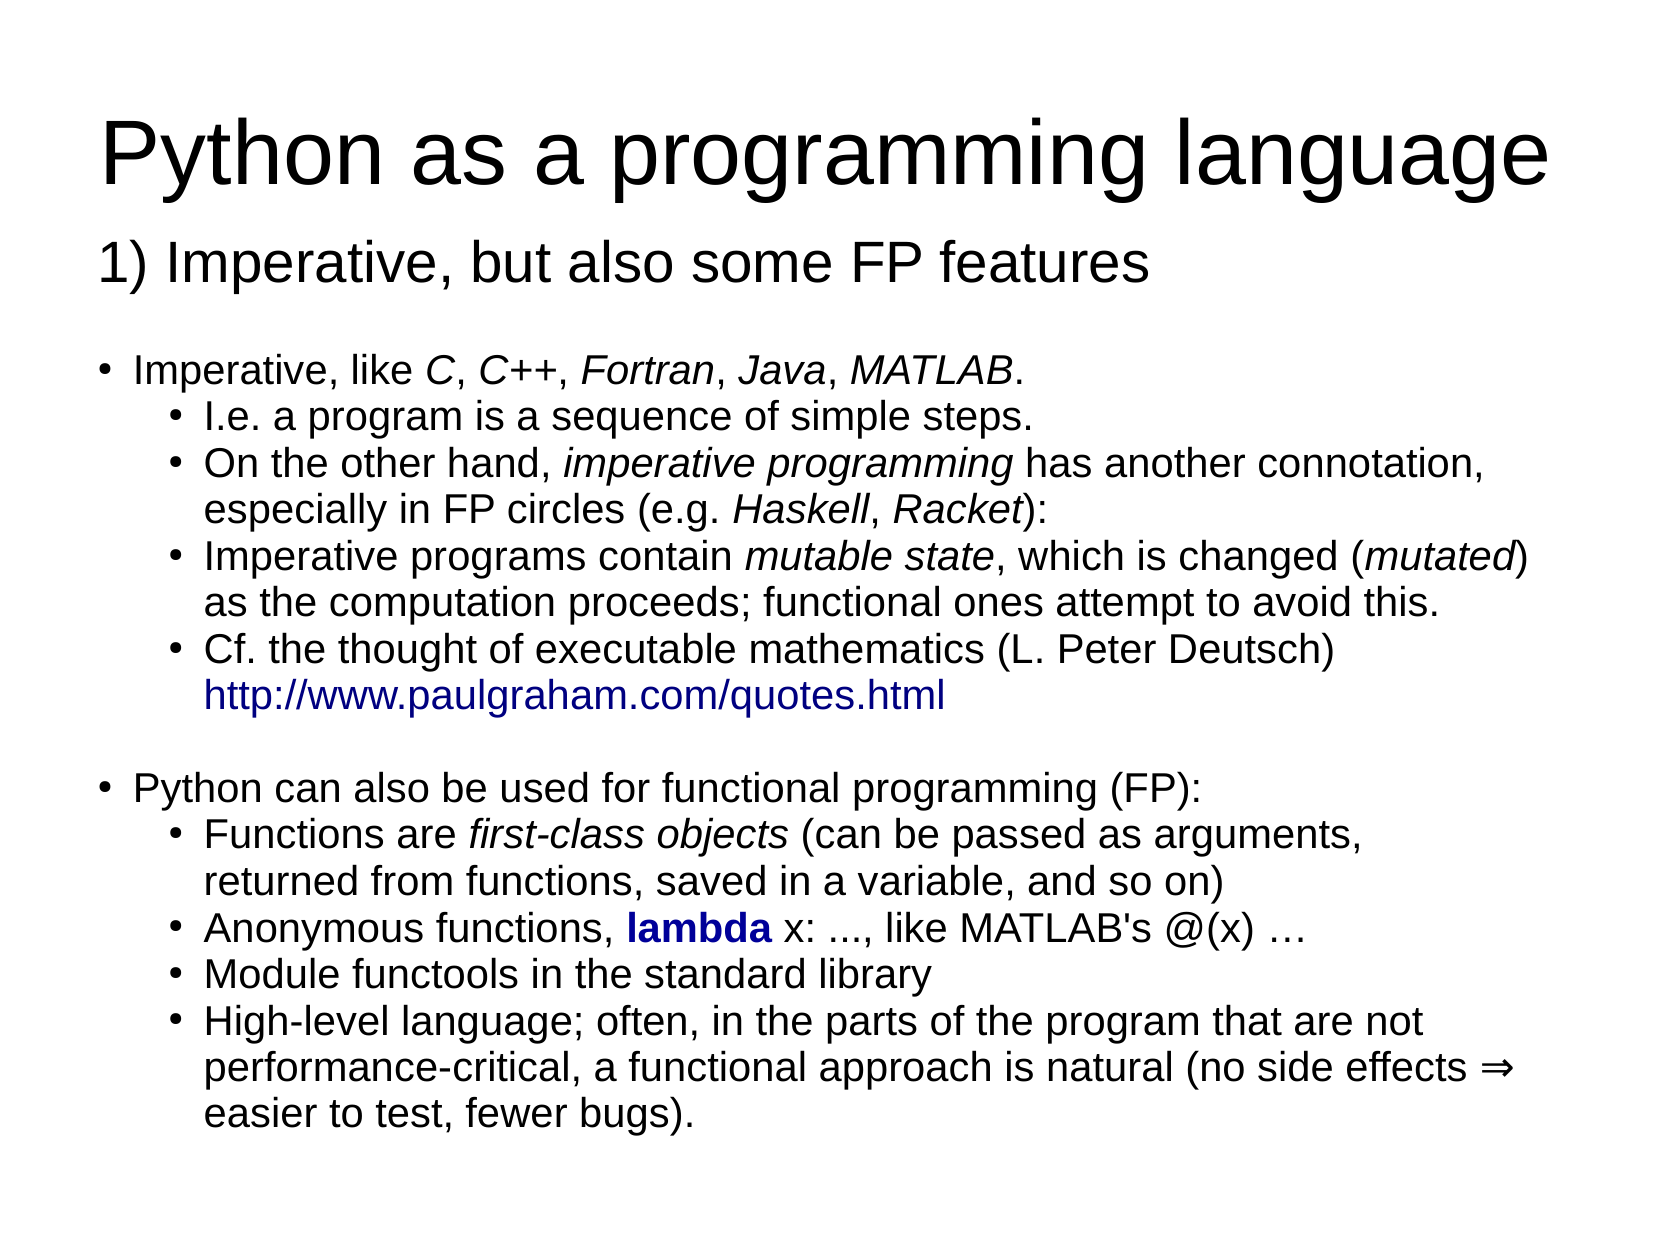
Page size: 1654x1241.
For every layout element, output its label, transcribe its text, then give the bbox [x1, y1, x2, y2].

text_box 1) Imperative, but also some FP features Imperative, like C, C++, Fortran, Java, MATLAB. I.e. a program is a sequence of simple steps. On the other hand, imperative programming has another connotation, especially in FP circles (e.g. Haskell, Racket): Imperative programs contain mutable state, which is changed (mutated) as the computation proceeds; functional ones attempt to avoid this. Cf. the thought of executable mathematics (L. Peter Deutsch) http://www.paulgraham.com/quotes.html Python can also be used for functional programming (FP): Functions are first-class objects (can be passed as arguments, returned from functions, saved in a variable, and so on) Anonymous functions, lambda x: ..., like MATLAB's @(x) … Module functools in the standard library High-level language; often, in the parts of the program that are not performance-critical, a functional approach is natural (no side effects ⇒ easier to test, fewer bugs). [82, 222, 1561, 1154]
title Python as a programming language [82, 49, 1571, 257]
